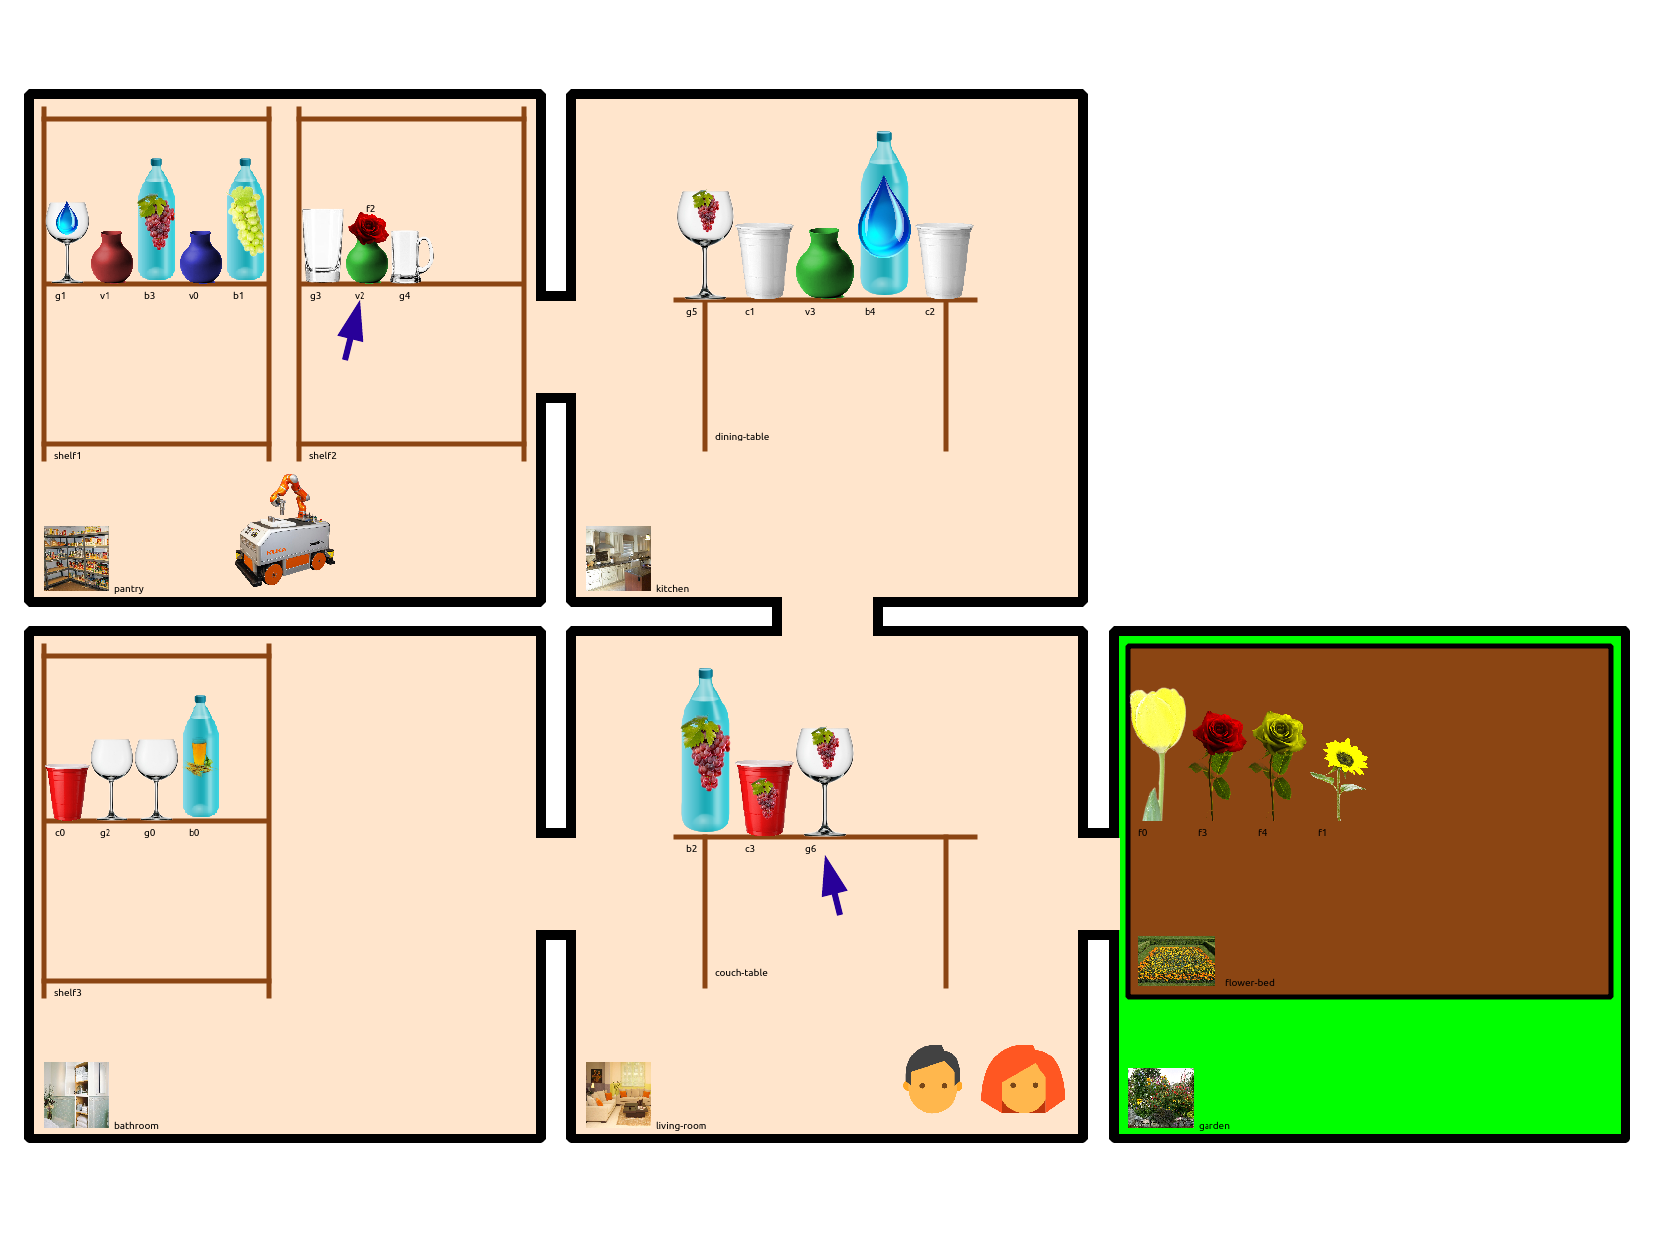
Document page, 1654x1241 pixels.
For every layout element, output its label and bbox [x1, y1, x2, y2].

picture [24, 89, 1630, 1143]
